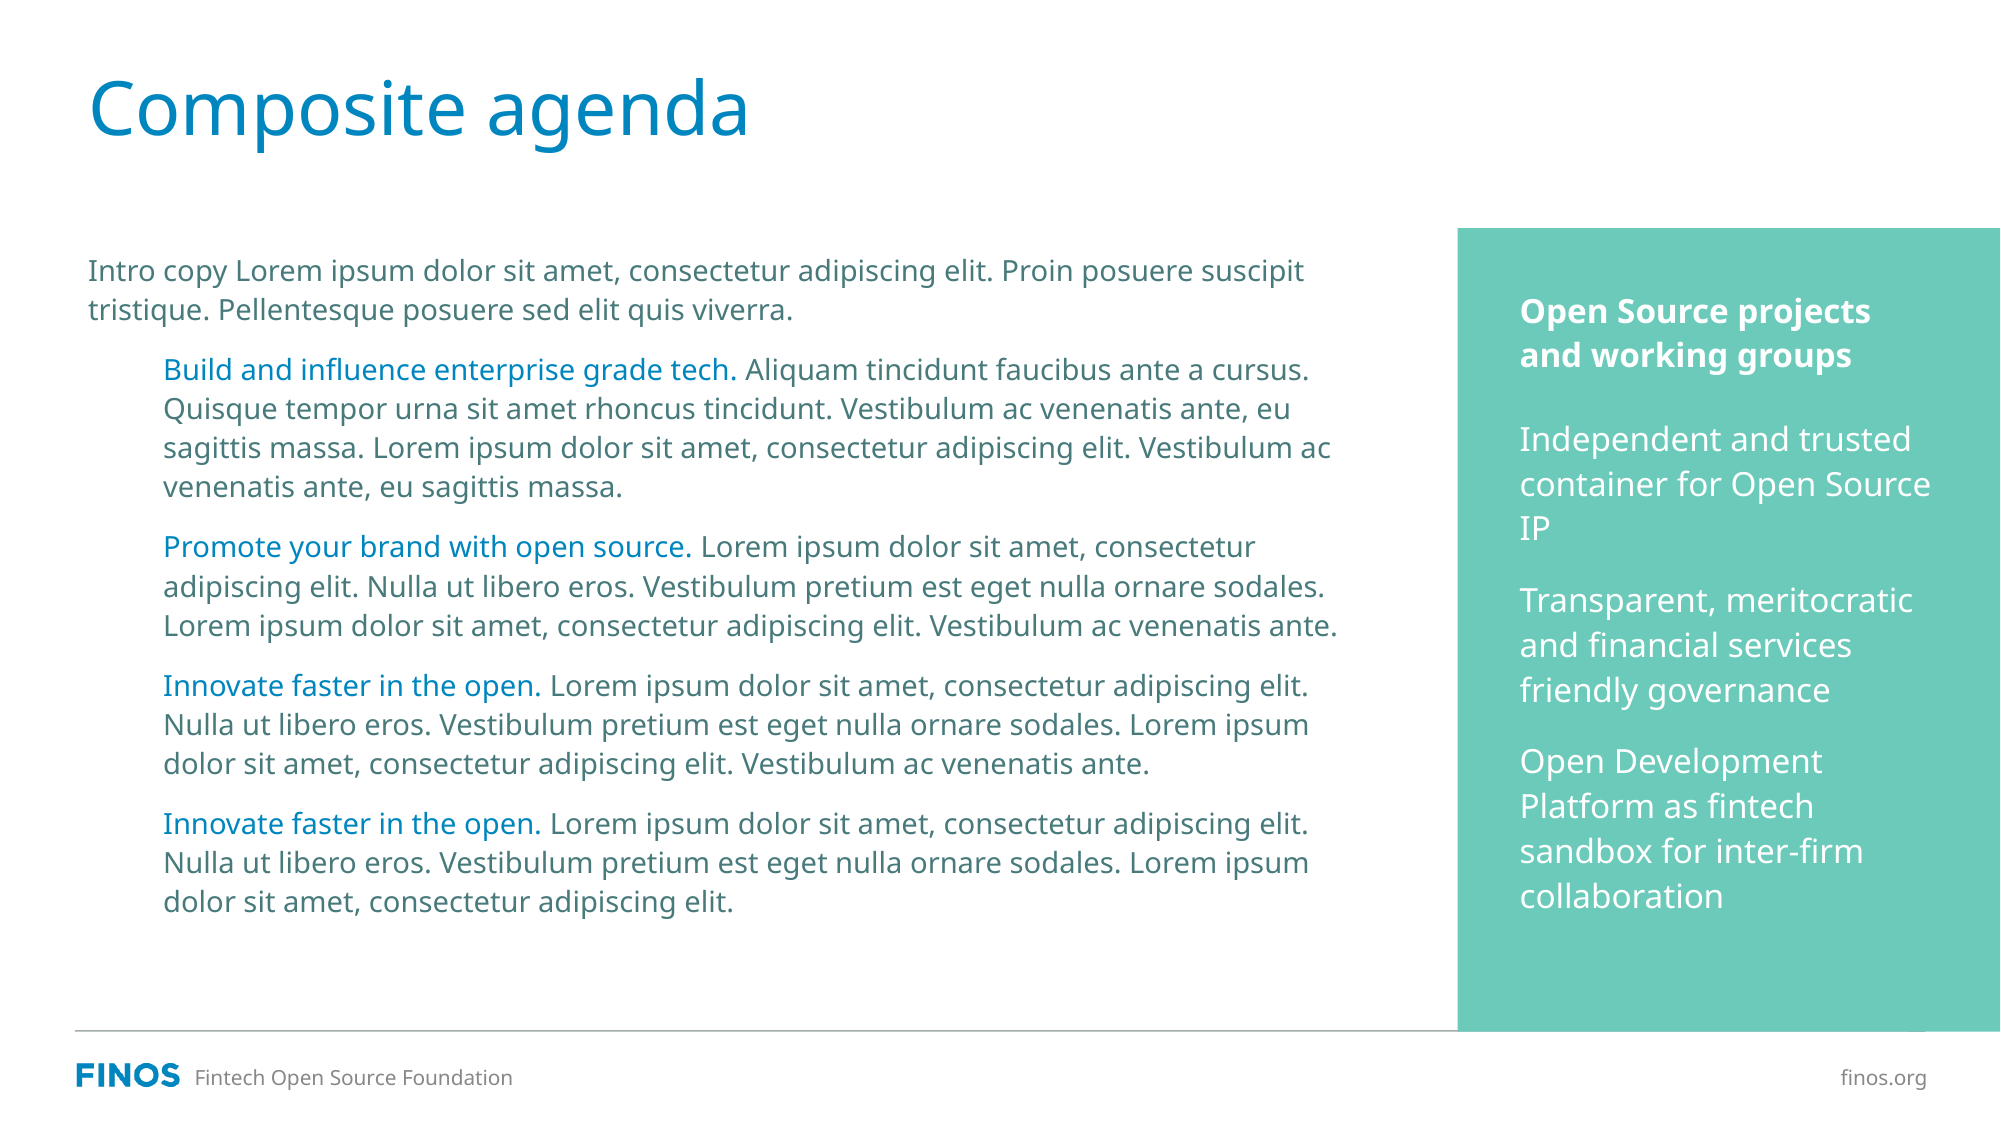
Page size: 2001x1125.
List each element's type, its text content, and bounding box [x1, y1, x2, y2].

list Intro copy Lorem ipsum dolor sit amet, consectetur adipiscing elit. Proin posuere suscipit tristique. Pellentesque posuere sed elit quis viverra. Build and influence enterprise grade tech. Aliquam tincidunt faucibus ante a cursus. Quisque tempor urna sit amet rhoncus tincidunt. Vestibulum ac venenatis ante, eu sagittis massa. Lorem ipsum dolor sit amet, consectetur adipiscing elit. Vestibulum ac venenatis ante, eu sagittis massa. Promote your brand with open source. Lorem ipsum dolor sit amet, consectetur adipiscing elit. Nulla ut libero eros. Vestibulum pretium est eget nulla ornare sodales. Lorem ipsum dolor sit amet, consectetur adipiscing elit. Vestibulum ac venenatis ante. Innovate faster in the open. Lorem ipsum dolor sit amet, consectetur adipiscing elit. Nulla ut libero eros. Vestibulum pretium est eget nulla ornare sodales. Lorem ipsum dolor sit amet, consectetur adipiscing elit. Vestibulum ac venenatis ante. Innovate faster in the open. Lorem ipsum dolor sit amet, consectetur adipiscing elit. Nulla ut libero eros. Vestibulum pretium est eget nulla ornare sodales. Lorem ipsum dolor sit amet, consectetur adipiscing elit. [68, 228, 1399, 976]
title Composite agenda [68, 50, 1932, 176]
picture [116, 1063, 124, 1074]
picture [140, 1069, 153, 1081]
subtitle Open Source projects and working groups [1499, 265, 1960, 391]
list Independent and trusted container for Open Source IP Transparent, meritocratic and financial services friendly governance Open Development Platform as fintech sandbox for inter-firm collaboration [1499, 393, 1960, 931]
picture [75, 1063, 184, 1097]
